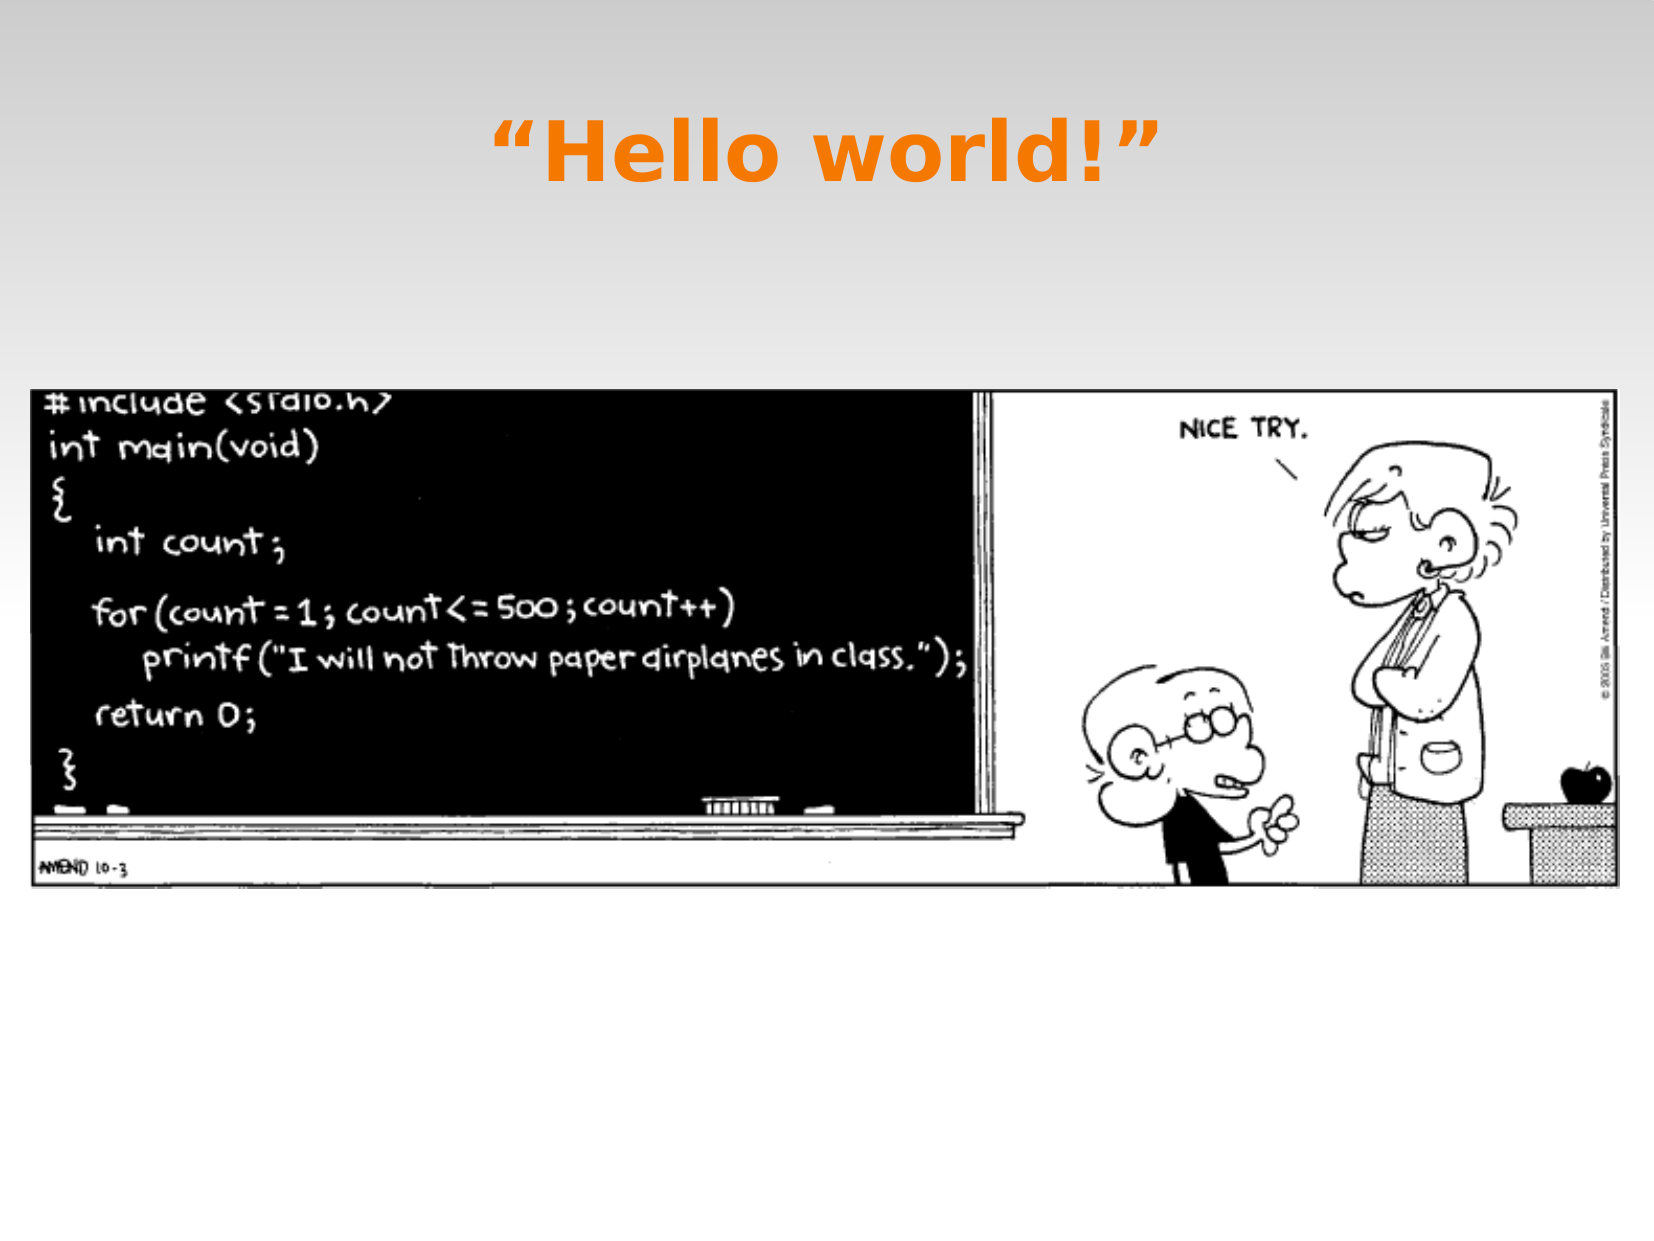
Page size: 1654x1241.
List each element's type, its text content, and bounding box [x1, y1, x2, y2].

title “Hello world!” [82, 49, 1571, 257]
picture [30, 389, 1620, 889]
